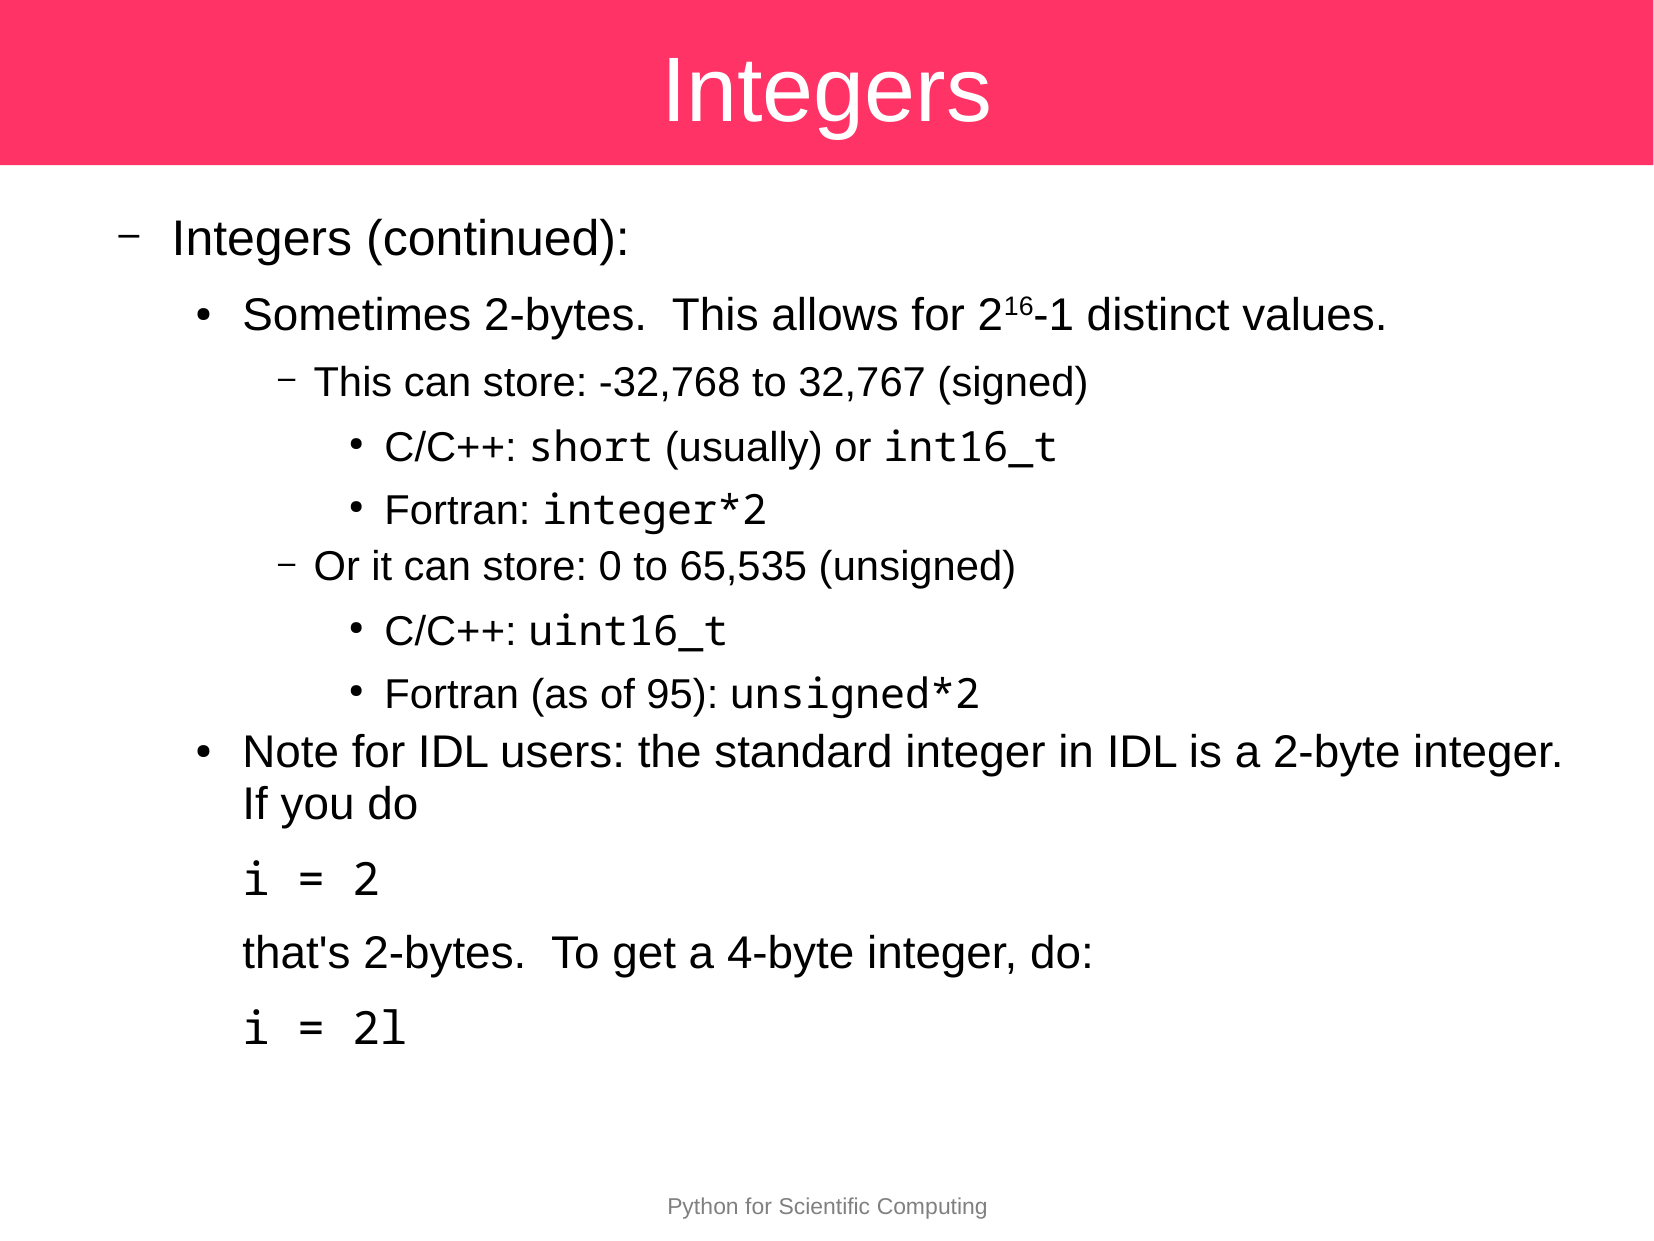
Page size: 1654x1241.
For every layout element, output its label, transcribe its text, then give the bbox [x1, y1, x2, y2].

list Integers (continued): Sometimes 2-bytes. This allows for 216-1 distinct values. This can store: -32,768 to 32,767 (signed) C/C++: short (usually) or int16_t Fortran: integer*2 Or it can store: 0 to 65,535 (unsigned) C/C++: uint16_t Fortran (as of 95): unsigned*2 Note for IDL users: the standard integer in IDL is a 2-byte integer. If you do i = 2 that's 2-bytes. To get a 4-byte integer, do: i = 2l [30, 210, 1591, 1171]
title Integers [82, 31, 1571, 148]
